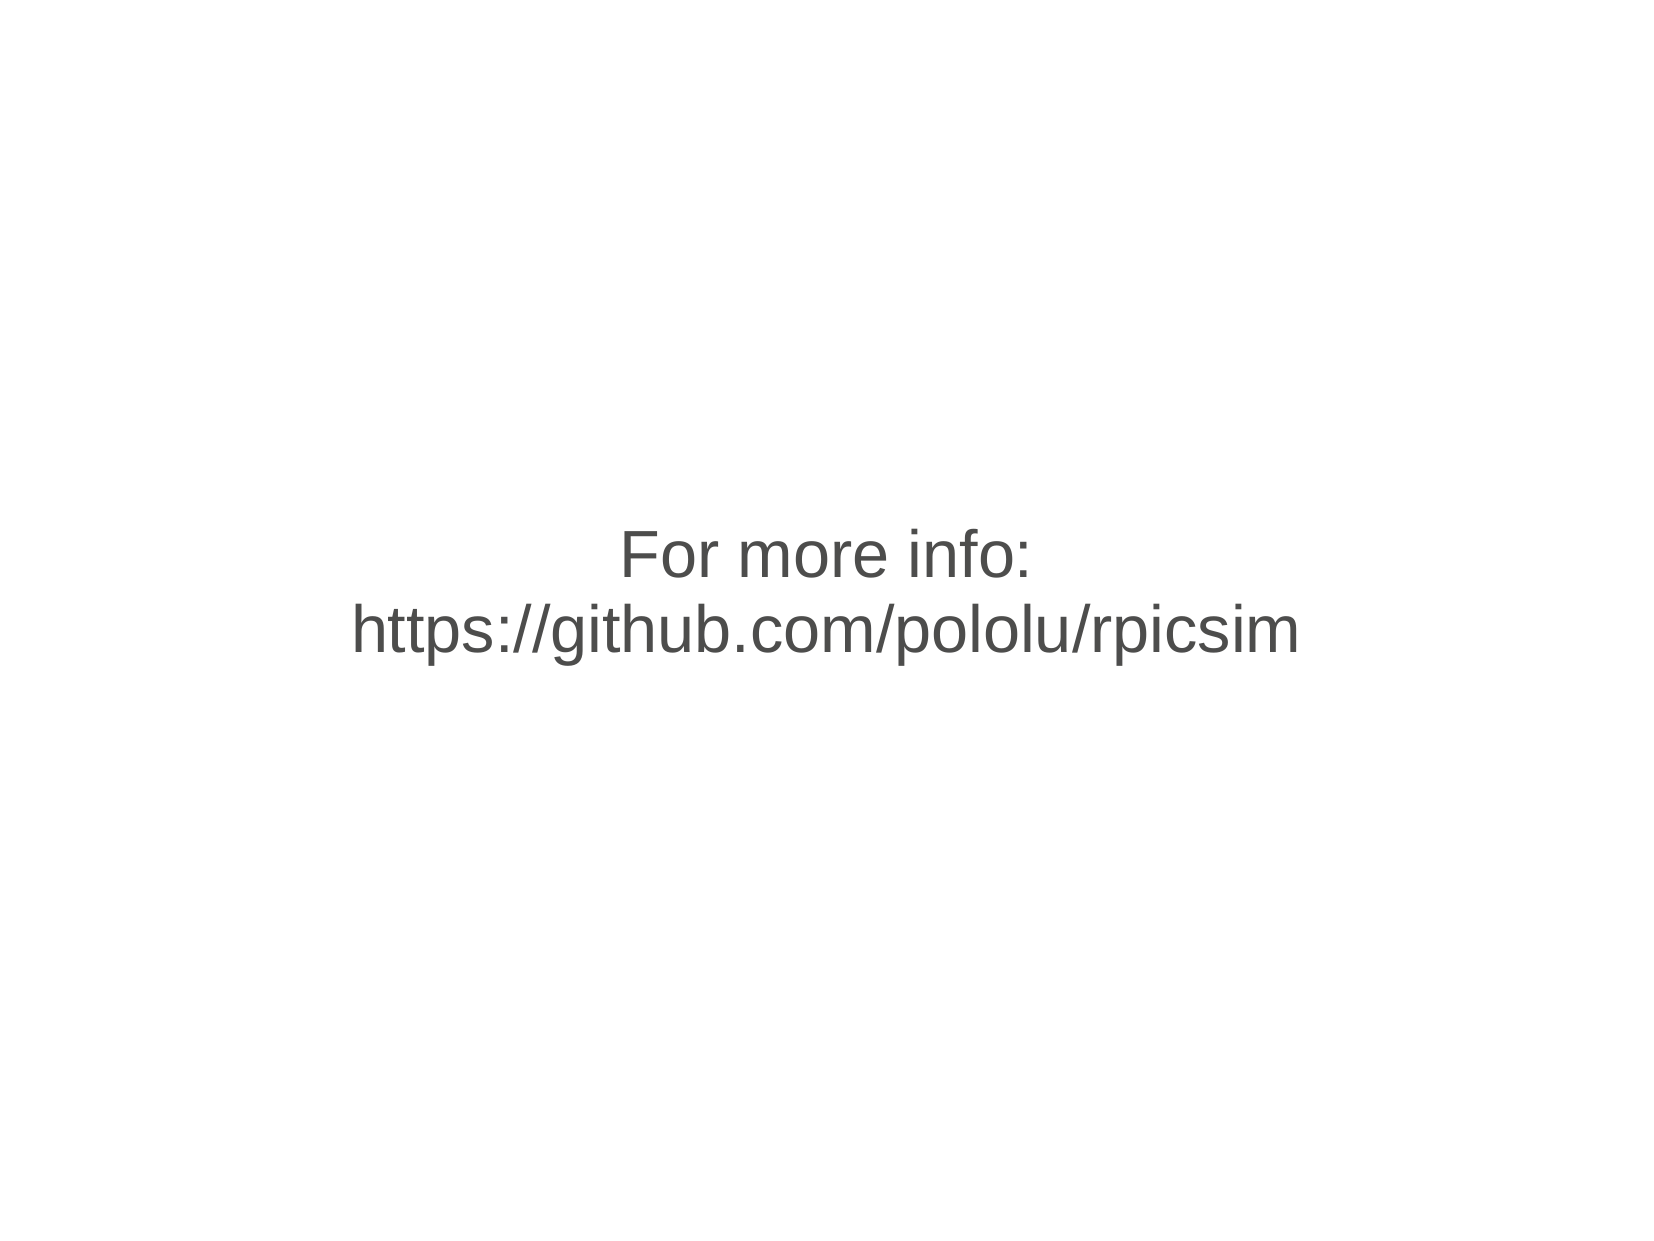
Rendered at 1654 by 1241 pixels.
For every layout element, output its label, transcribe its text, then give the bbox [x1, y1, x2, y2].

text_box For more info: https://github.com/pololu/rpicsim [324, 510, 1330, 675]
